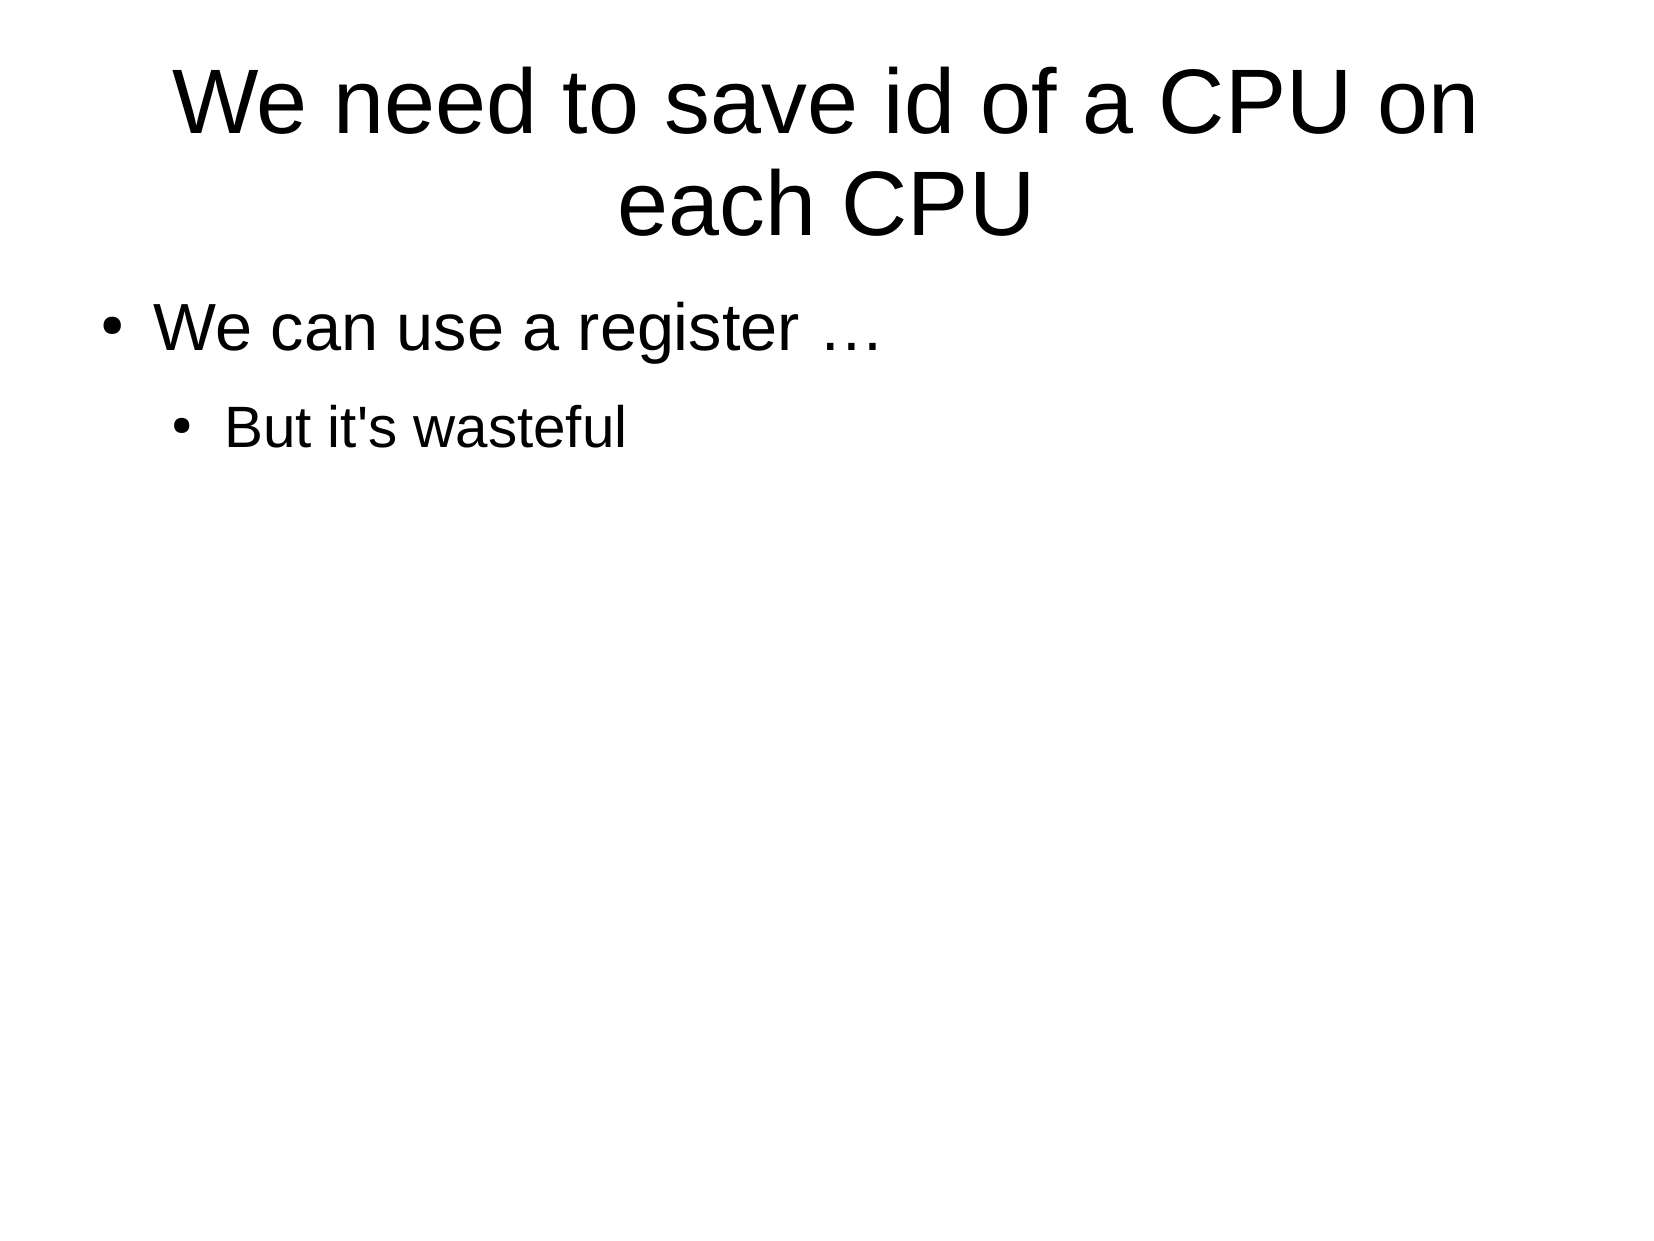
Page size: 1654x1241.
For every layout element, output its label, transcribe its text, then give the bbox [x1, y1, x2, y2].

list We can use a register … But it's wasteful [82, 290, 1571, 1010]
title We need to save id of a CPU on each CPU [82, 49, 1571, 257]
